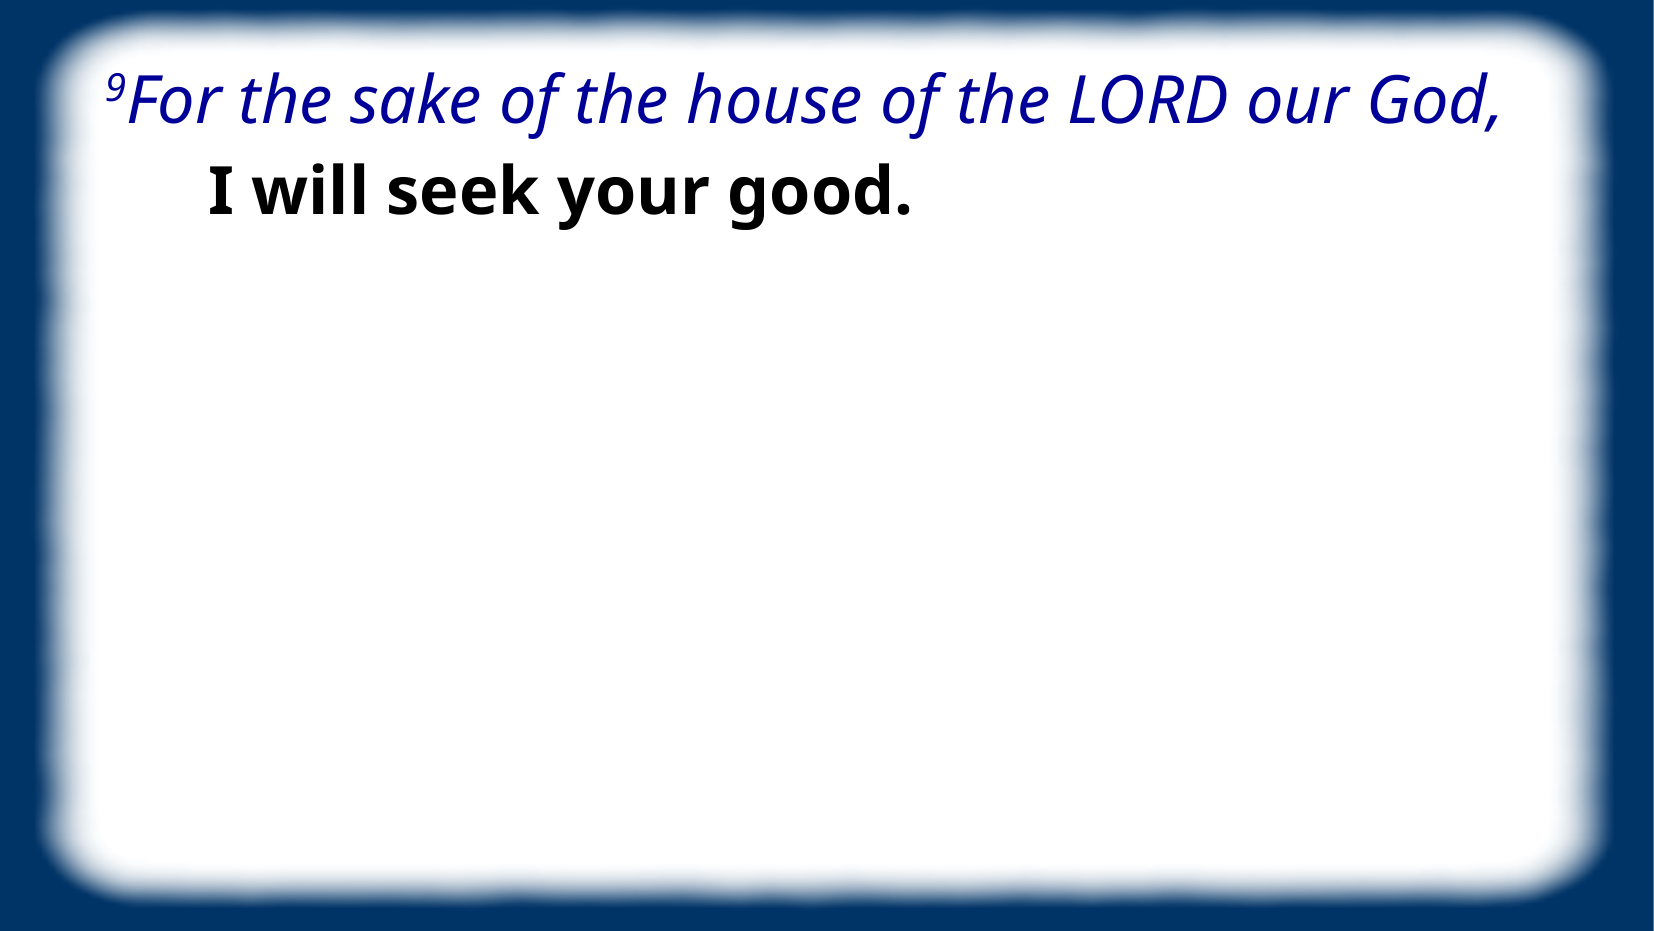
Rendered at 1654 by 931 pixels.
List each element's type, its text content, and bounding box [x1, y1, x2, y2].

text_box 9For the sake of the house of the LORD our God, I will seek your good. [90, 45, 1561, 327]
picture [0, 0, 1654, 931]
